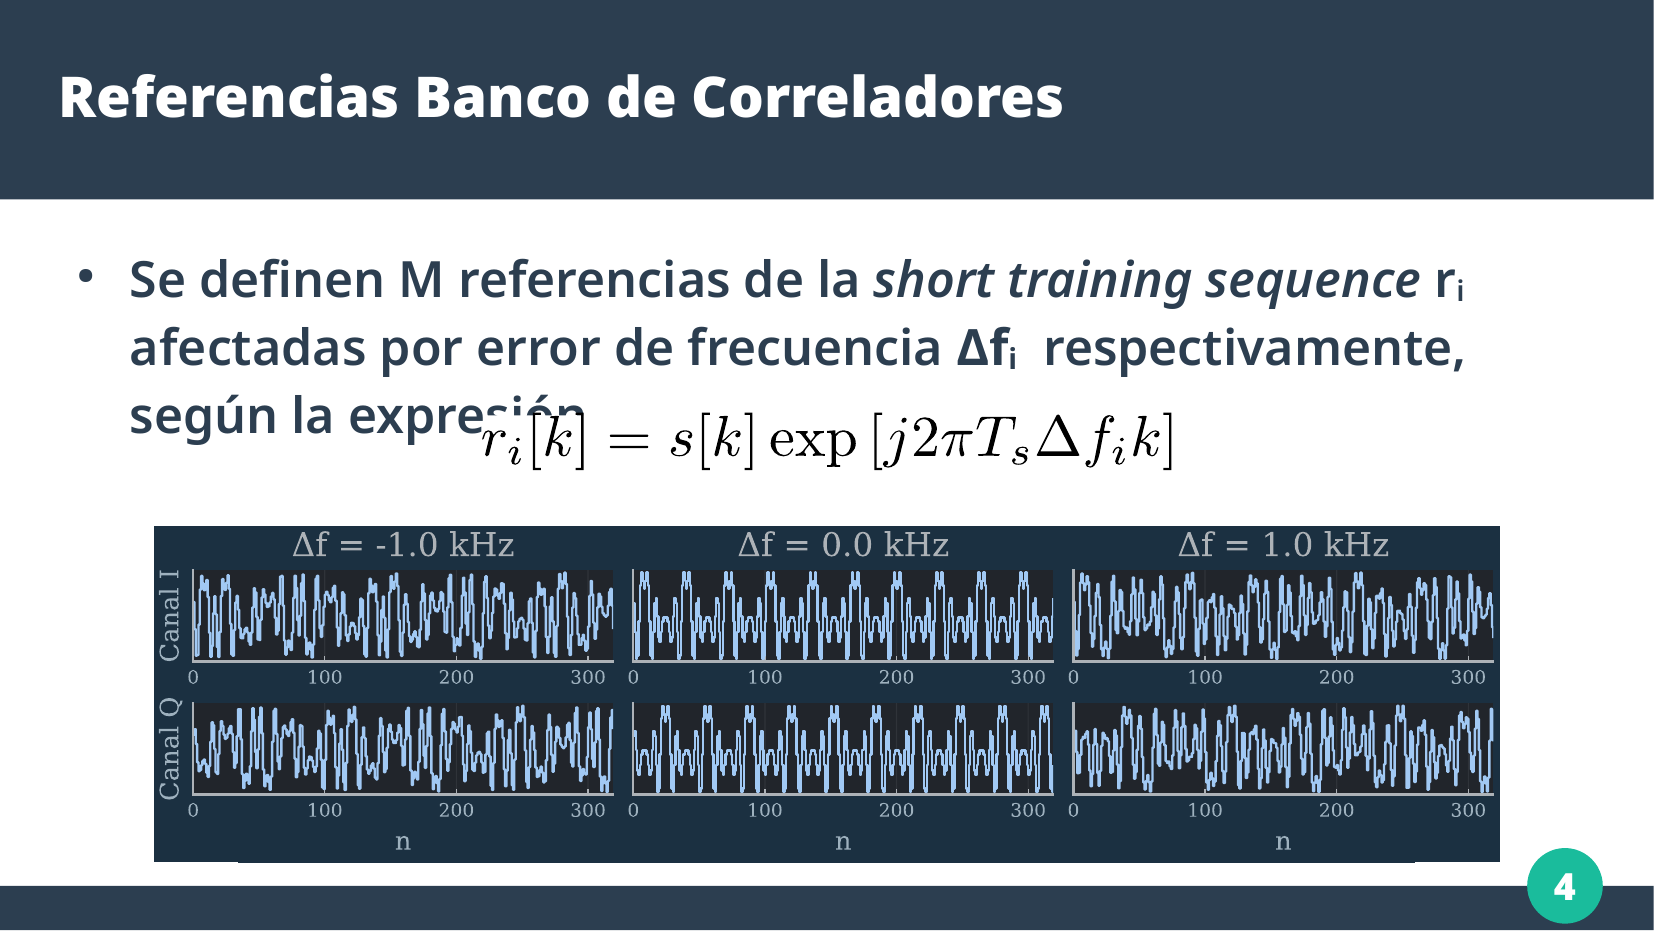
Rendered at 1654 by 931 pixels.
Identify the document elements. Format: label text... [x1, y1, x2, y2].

text_box [482, 412, 1172, 471]
picture [152, 525, 1501, 864]
title Referencias Banco de Correladores [59, 37, 1595, 155]
list Se definen M referencias de la short training sequence ri afectadas por error de frecuencia Δfi respectivamente, según la expresión [59, 243, 1595, 540]
